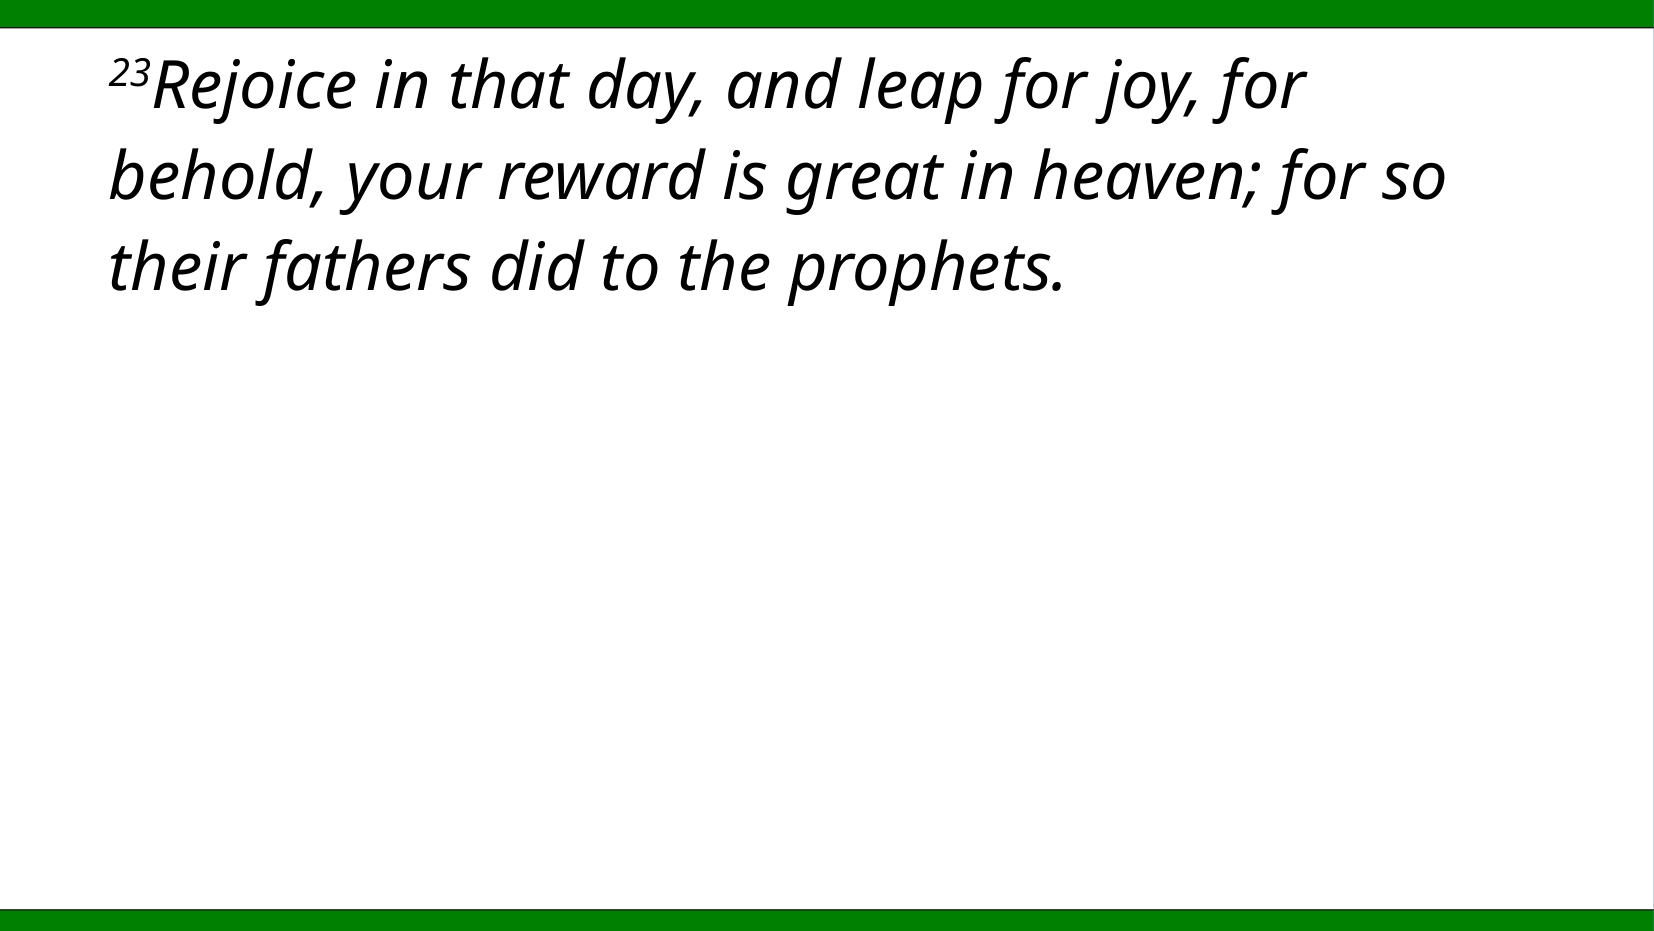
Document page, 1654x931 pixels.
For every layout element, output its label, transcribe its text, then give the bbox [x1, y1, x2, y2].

picture [0, 0, 1654, 931]
text_box 23Rejoice in that day, and leap for joy, for behold, your reward is great in heaven; for so their fathers did to the prophets. [75, 30, 1576, 312]
